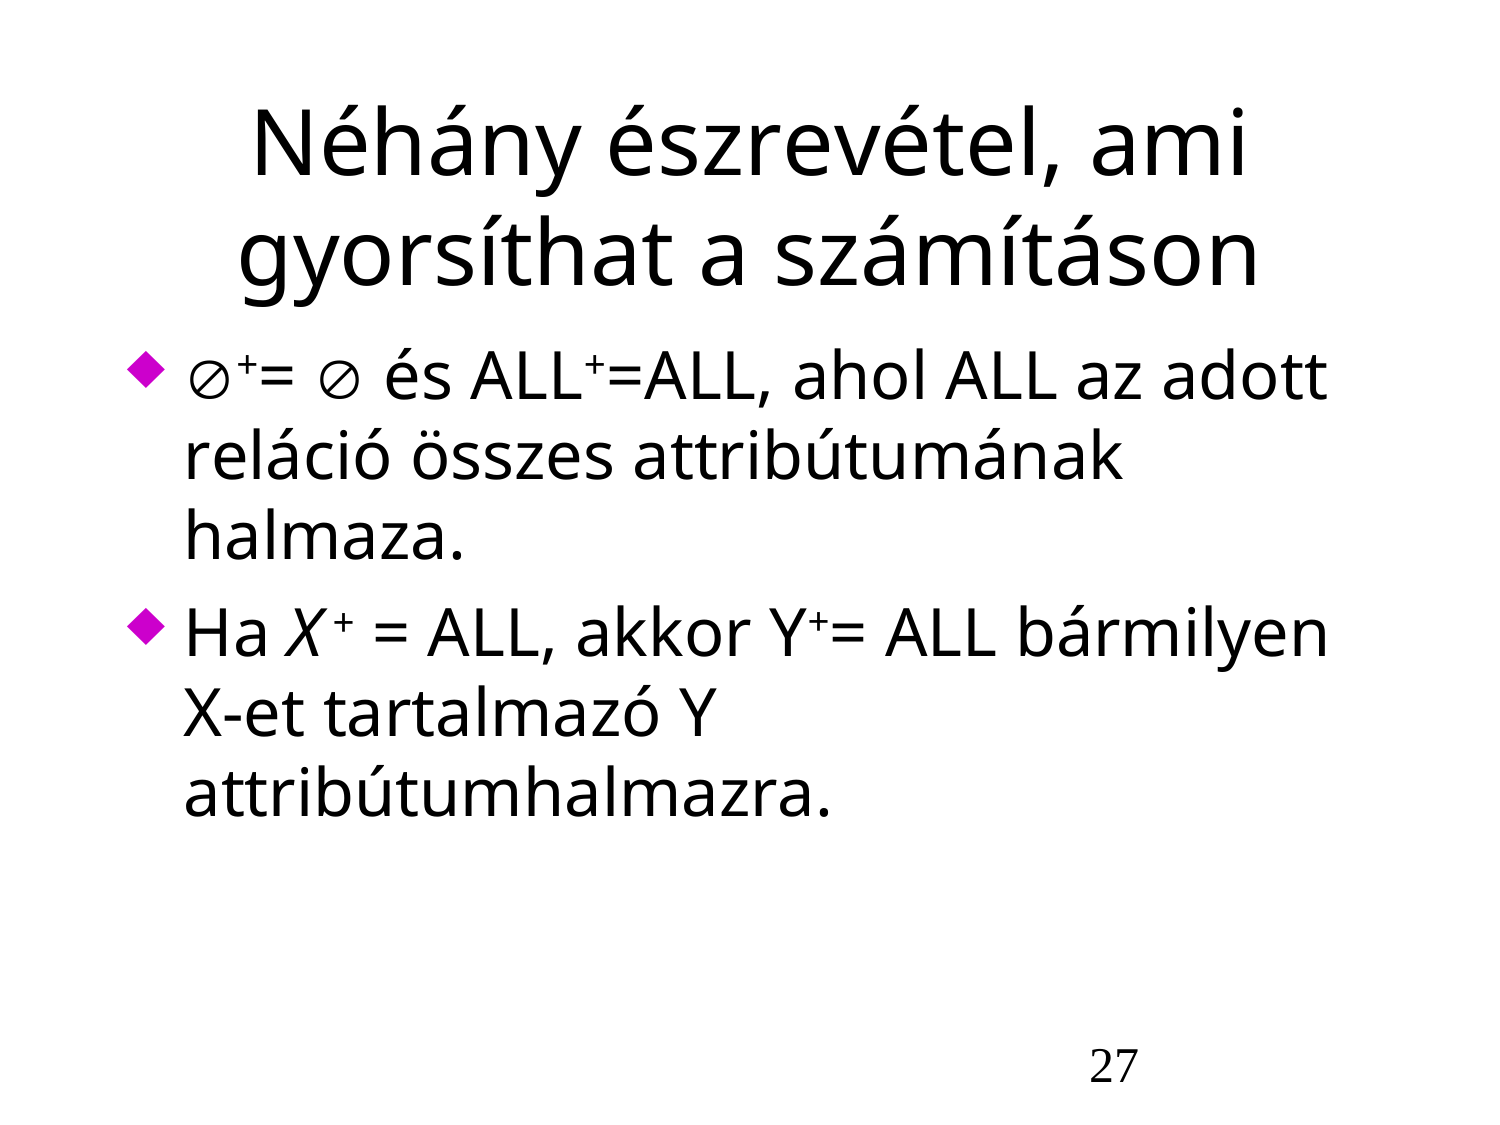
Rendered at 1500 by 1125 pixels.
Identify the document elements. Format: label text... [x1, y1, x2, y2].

list +=  és ALL+=ALL, ahol ALL az adott reláció összes attribútumának halmaza. Ha X + = ALL, akkor Y+= ALL bármilyen X-et tartalmazó Y attribútumhalmazra. [112, 324, 1388, 1000]
title Néhány észrevétel, ami gyorsíthat a számításon [112, 76, 1388, 312]
